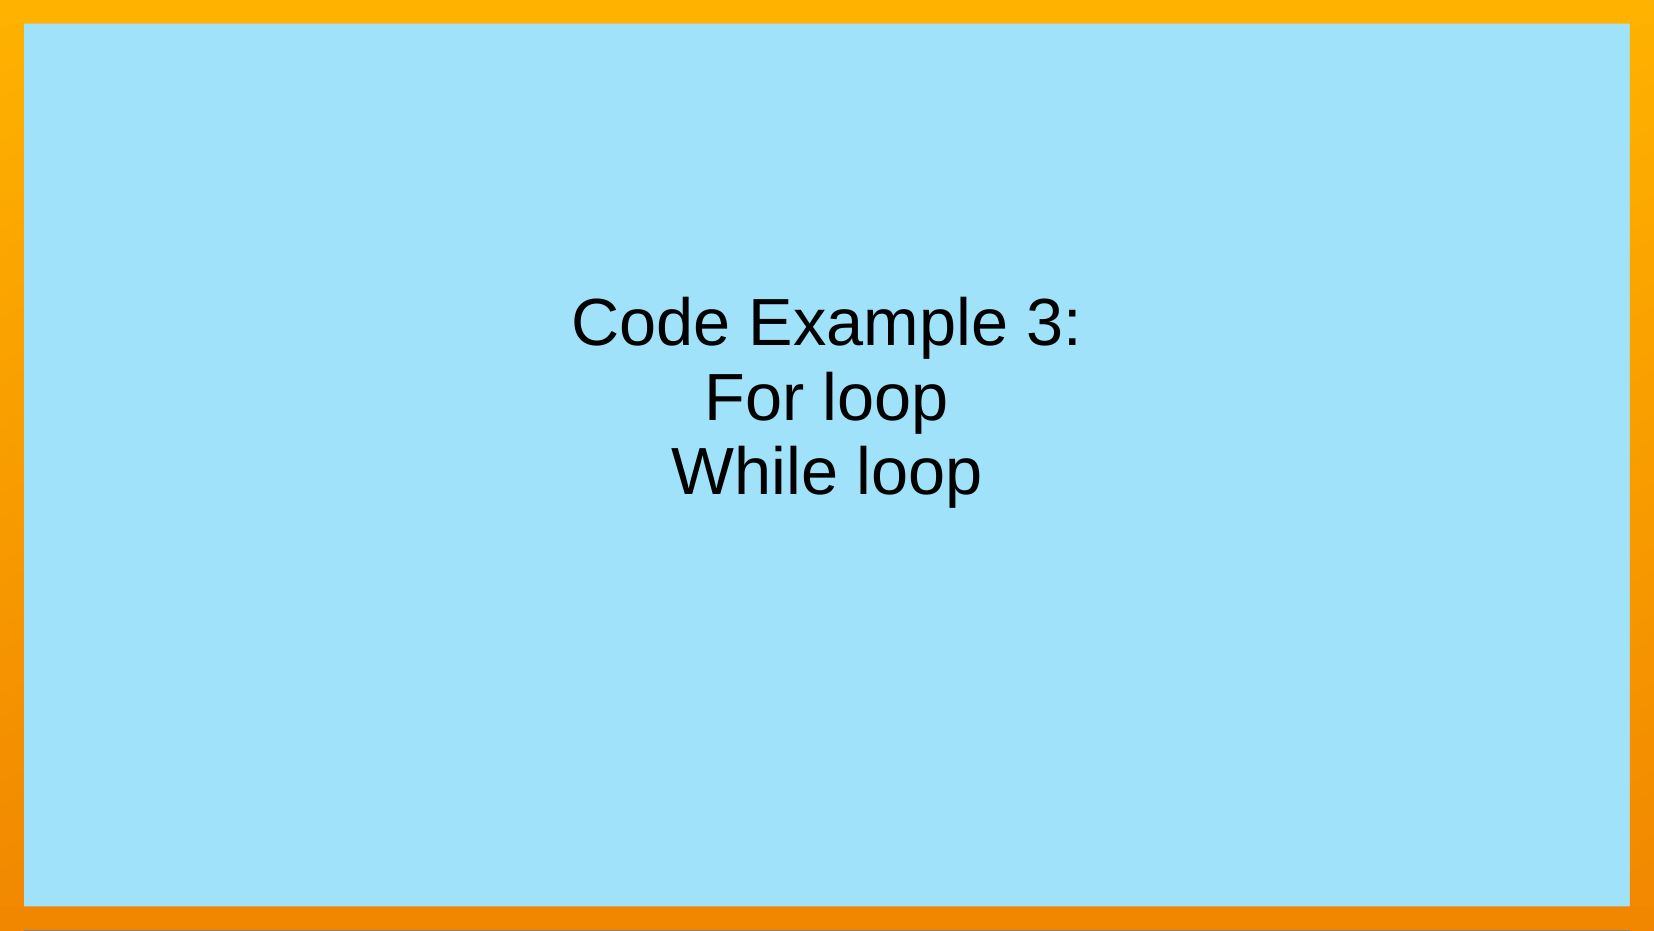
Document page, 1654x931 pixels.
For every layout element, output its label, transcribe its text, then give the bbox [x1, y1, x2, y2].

subtitle Code Example 3: For loop While loop [82, 37, 1571, 757]
